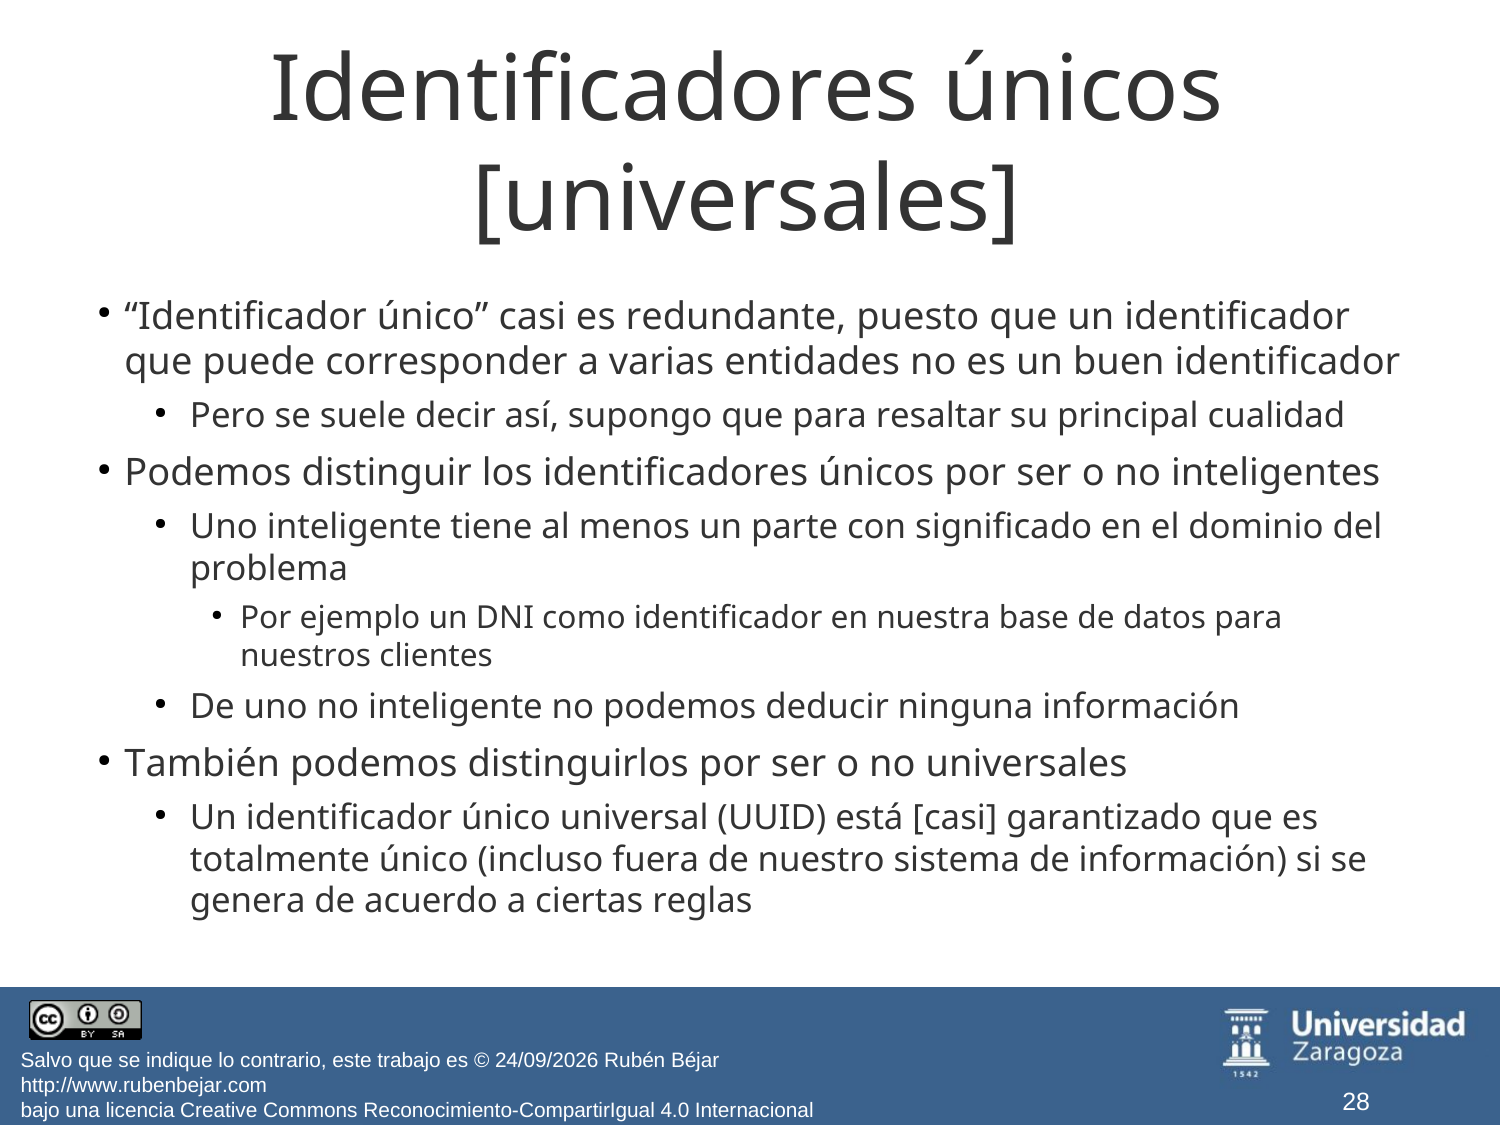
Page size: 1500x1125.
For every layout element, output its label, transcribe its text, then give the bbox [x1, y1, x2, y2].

list “Identificador único” casi es redundante, puesto que un identificador que puede corresponder a varias entidades no es un buen identificador Pero se suele decir así, supongo que para resaltar su principal cualidad Podemos distinguir los identificadores únicos por ser o no inteligentes Uno inteligente tiene al menos un parte con significado en el dominio del problema Por ejemplo un DNI como identificador en nuestra base de datos para nuestros clientes De uno no inteligente no podemos deducir ninguna información También podemos distinguirlos por ser o no universales Un identificador único universal (UUID) está [casi] garantizado que es totalmente único (incluso fuera de nuestro sistema de información) si se genera de acuerdo a ciertas reglas [82, 283, 1418, 957]
picture [0, 987, 1500, 1125]
title Identificadores únicos [universales] [74, 21, 1420, 257]
